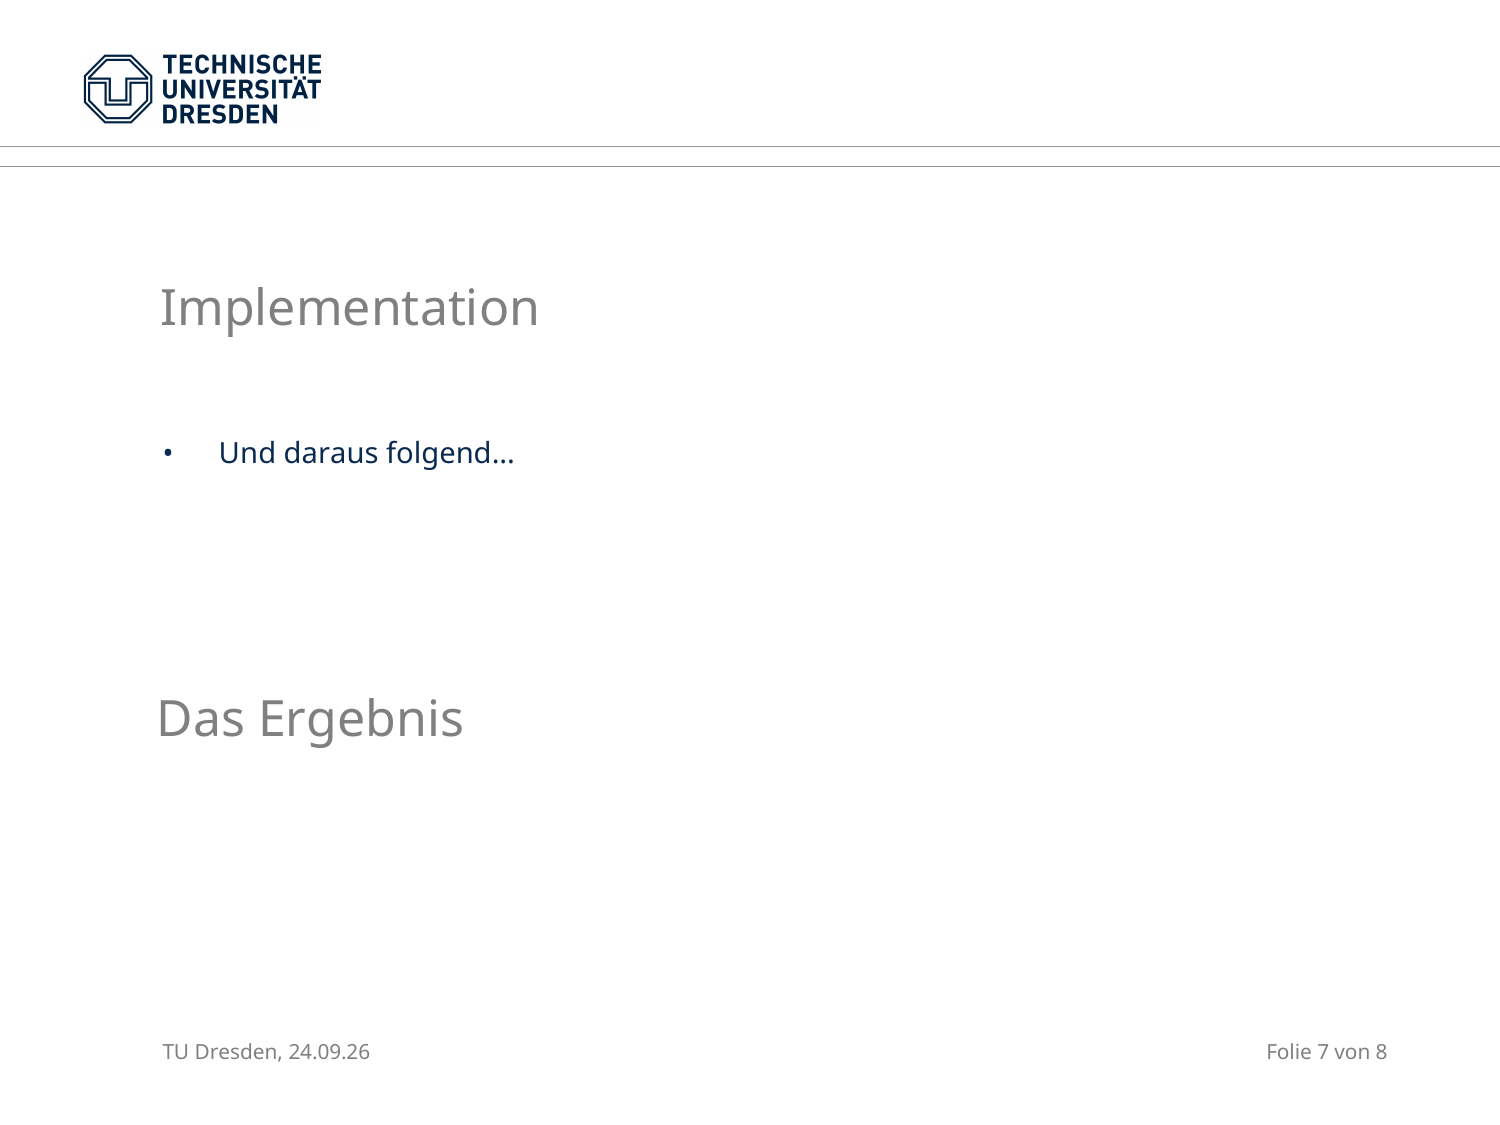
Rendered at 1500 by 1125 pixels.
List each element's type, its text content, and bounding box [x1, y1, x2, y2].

picture [83, 54, 321, 124]
list Und daraus folgend... [162, 786, 1388, 1093]
title Implementation [160, 238, 1392, 374]
title Das Ergebnis [156, 649, 1388, 786]
list Und daraus folgend... [162, 425, 1388, 649]
